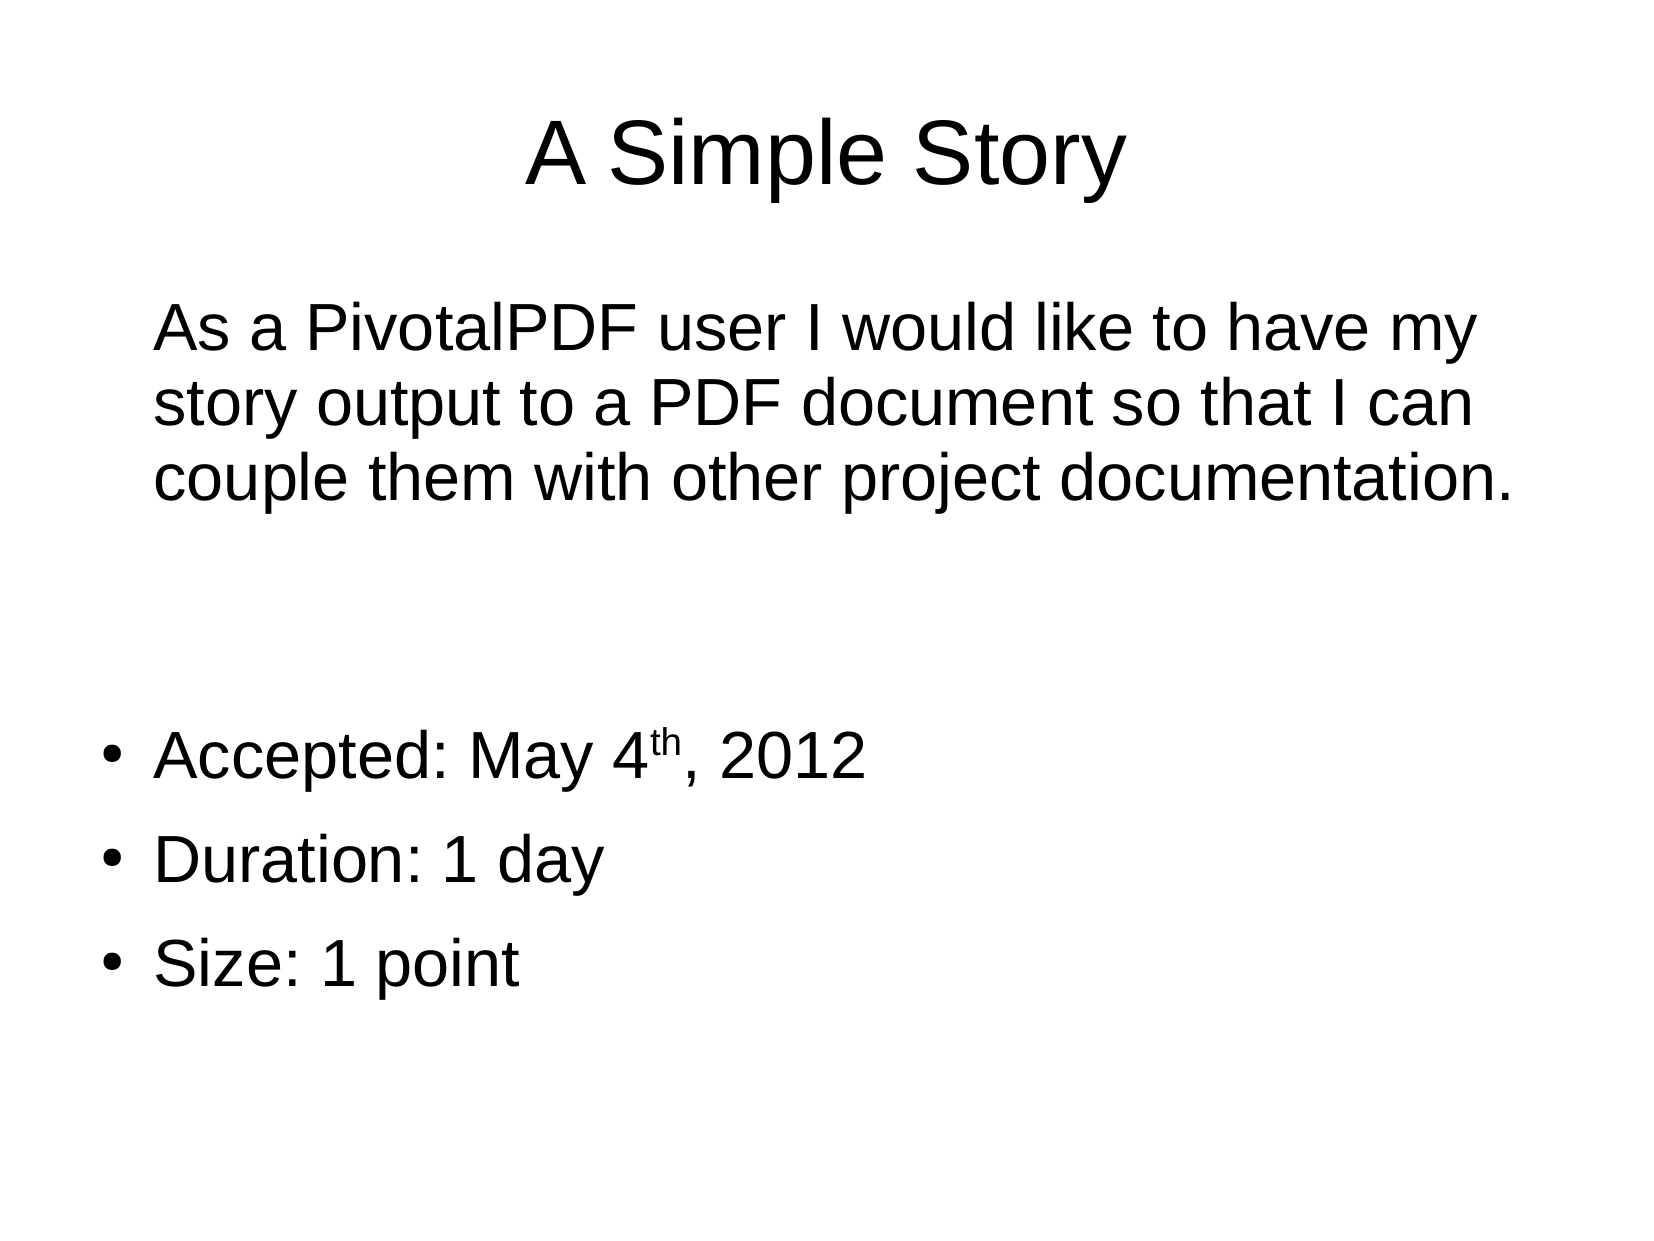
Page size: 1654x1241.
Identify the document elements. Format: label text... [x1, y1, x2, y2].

list As a PivotalPDF user I would like to have my story output to a PDF document so that I can couple them with other project documentation. [82, 290, 1571, 681]
list Accepted: May 4th, 2012 Duration: 1 day Size: 1 point [82, 717, 1571, 1109]
title A Simple Story [82, 49, 1571, 257]
